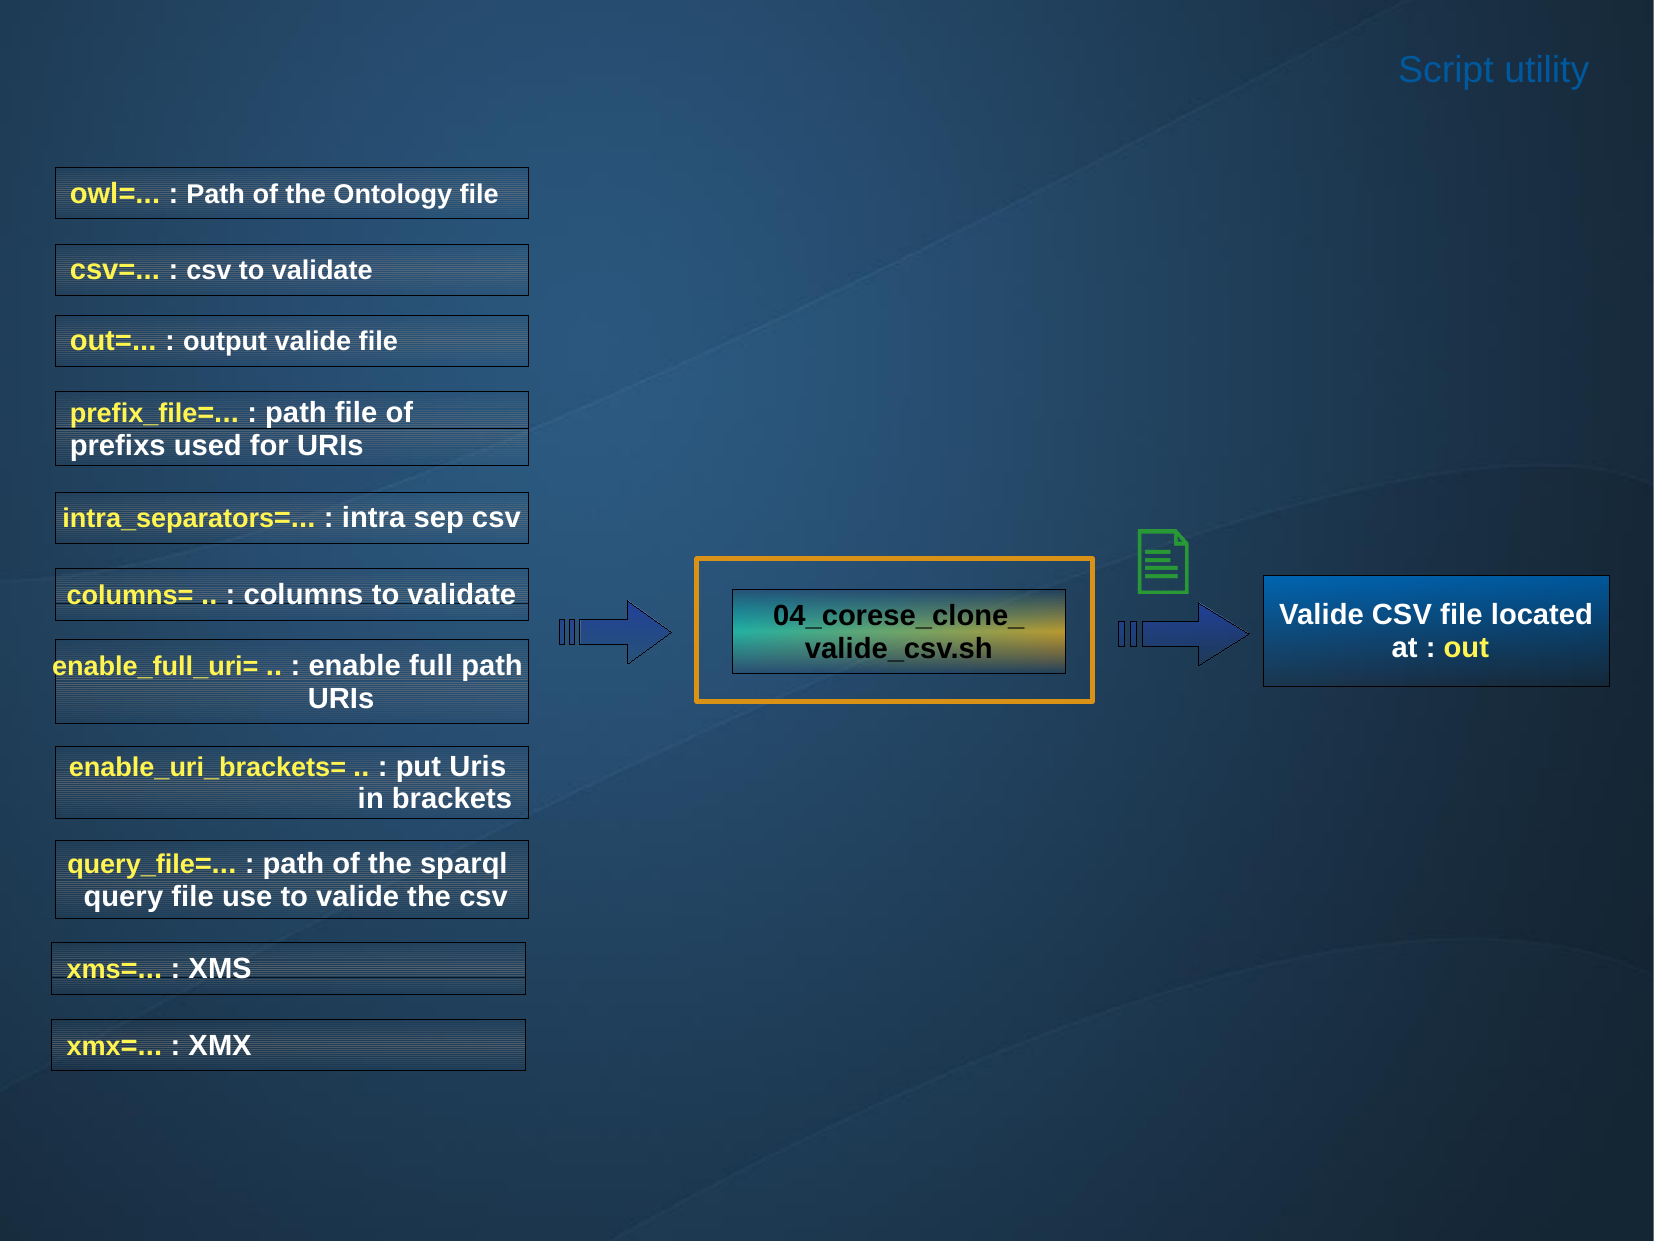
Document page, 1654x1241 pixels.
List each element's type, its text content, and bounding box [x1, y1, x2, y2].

text_box libs [51, 980, 526, 985]
text_box libs [51, 1056, 526, 1060]
text_box [628, 601, 643, 612]
picture [0, 0, 1654, 1241]
text_box 05_init_si_data.sh [245, 1042, 526, 1046]
text_box 07_ontop_gen_triples.sh [51, 1051, 526, 1056]
text_box [1199, 603, 1216, 614]
text_box Infer new triples ( ttl ) [246, 1047, 526, 1051]
